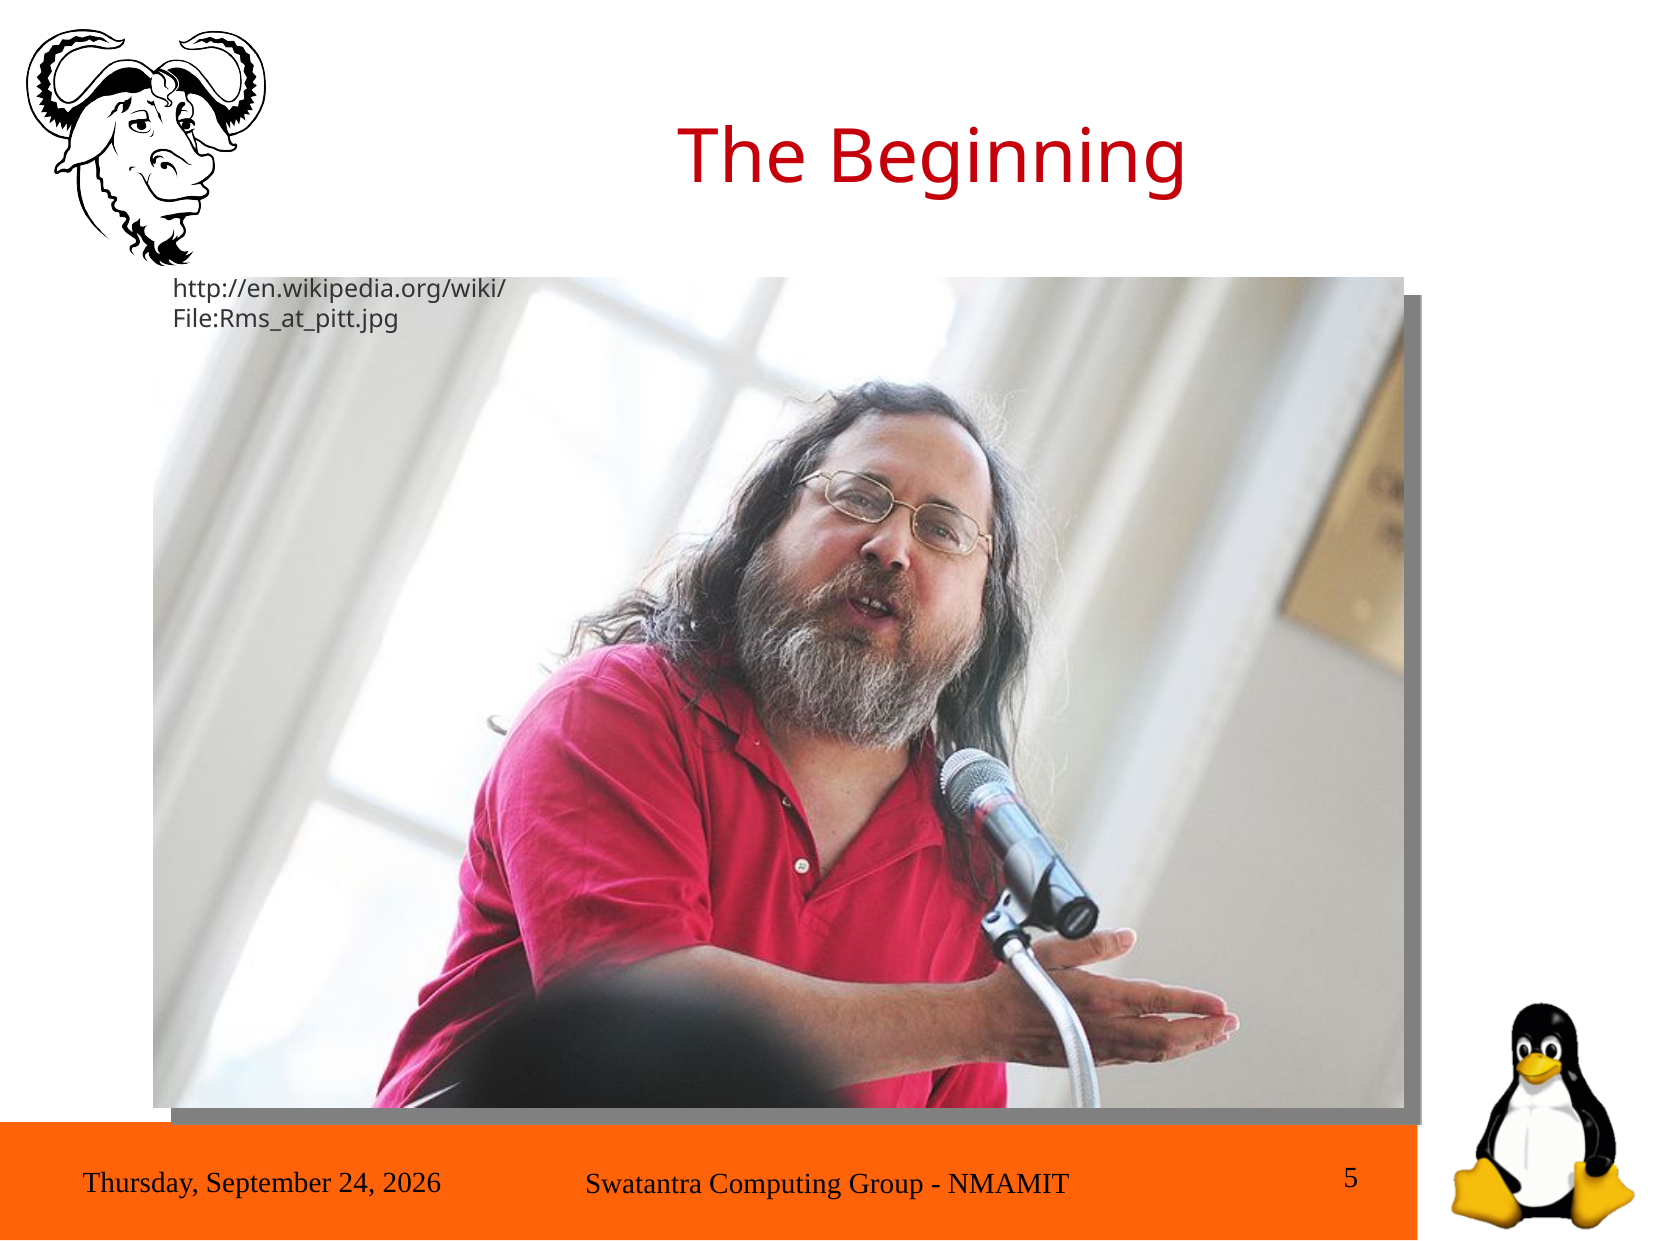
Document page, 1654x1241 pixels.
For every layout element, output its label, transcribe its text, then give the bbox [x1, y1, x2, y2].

picture [153, 277, 1404, 1108]
picture [1446, 997, 1640, 1235]
picture [26, 29, 266, 266]
title The Beginning [295, 49, 1571, 257]
text_box http://en.wikipedia.org/wiki/File:Rms_at_pitt.jpg [157, 279, 709, 325]
